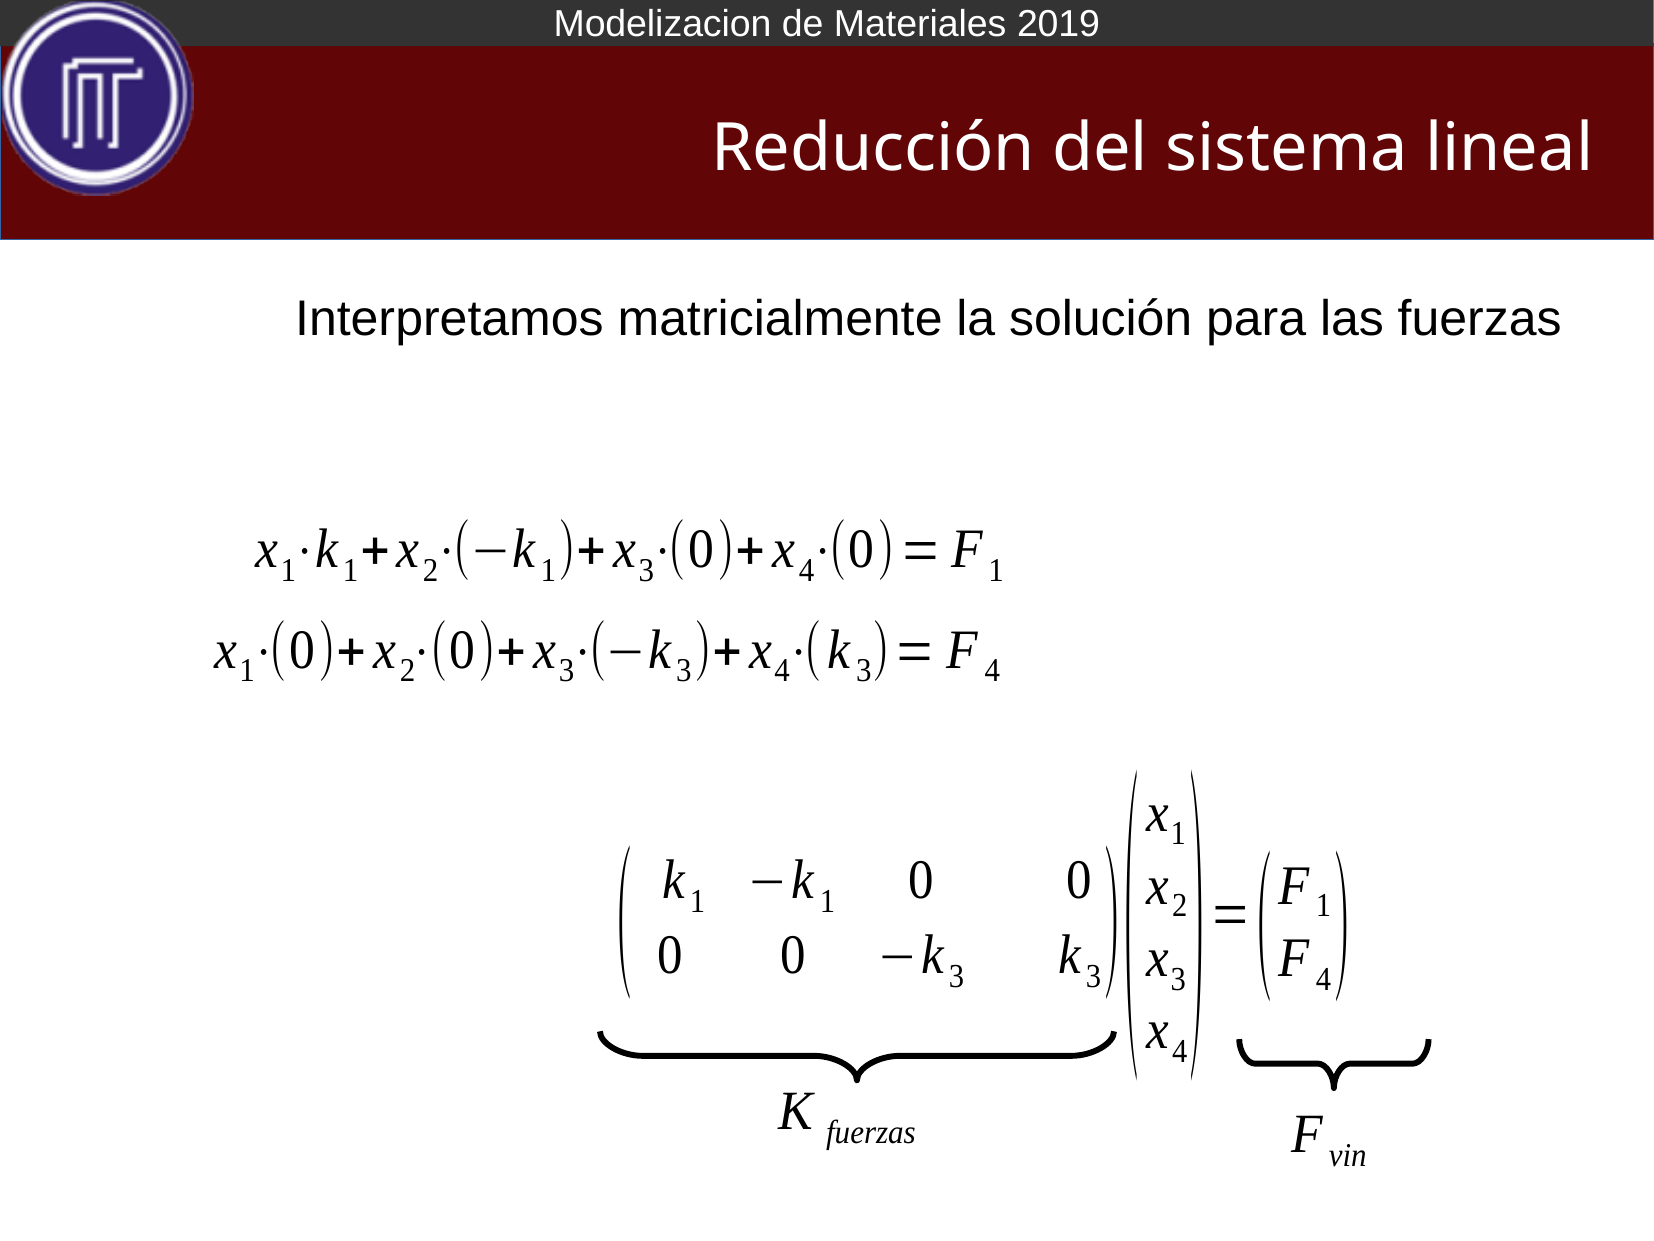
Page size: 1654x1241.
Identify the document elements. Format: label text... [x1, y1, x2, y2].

title Reducción del sistema lineal [41, 70, 1654, 218]
chart [1281, 1103, 1374, 1174]
picture [0, 0, 194, 196]
list Interpretamos matricialmente la solución para las fuerzas [82, 290, 1571, 378]
chart [610, 766, 1357, 1151]
chart [204, 617, 1006, 689]
chart [246, 517, 1009, 589]
